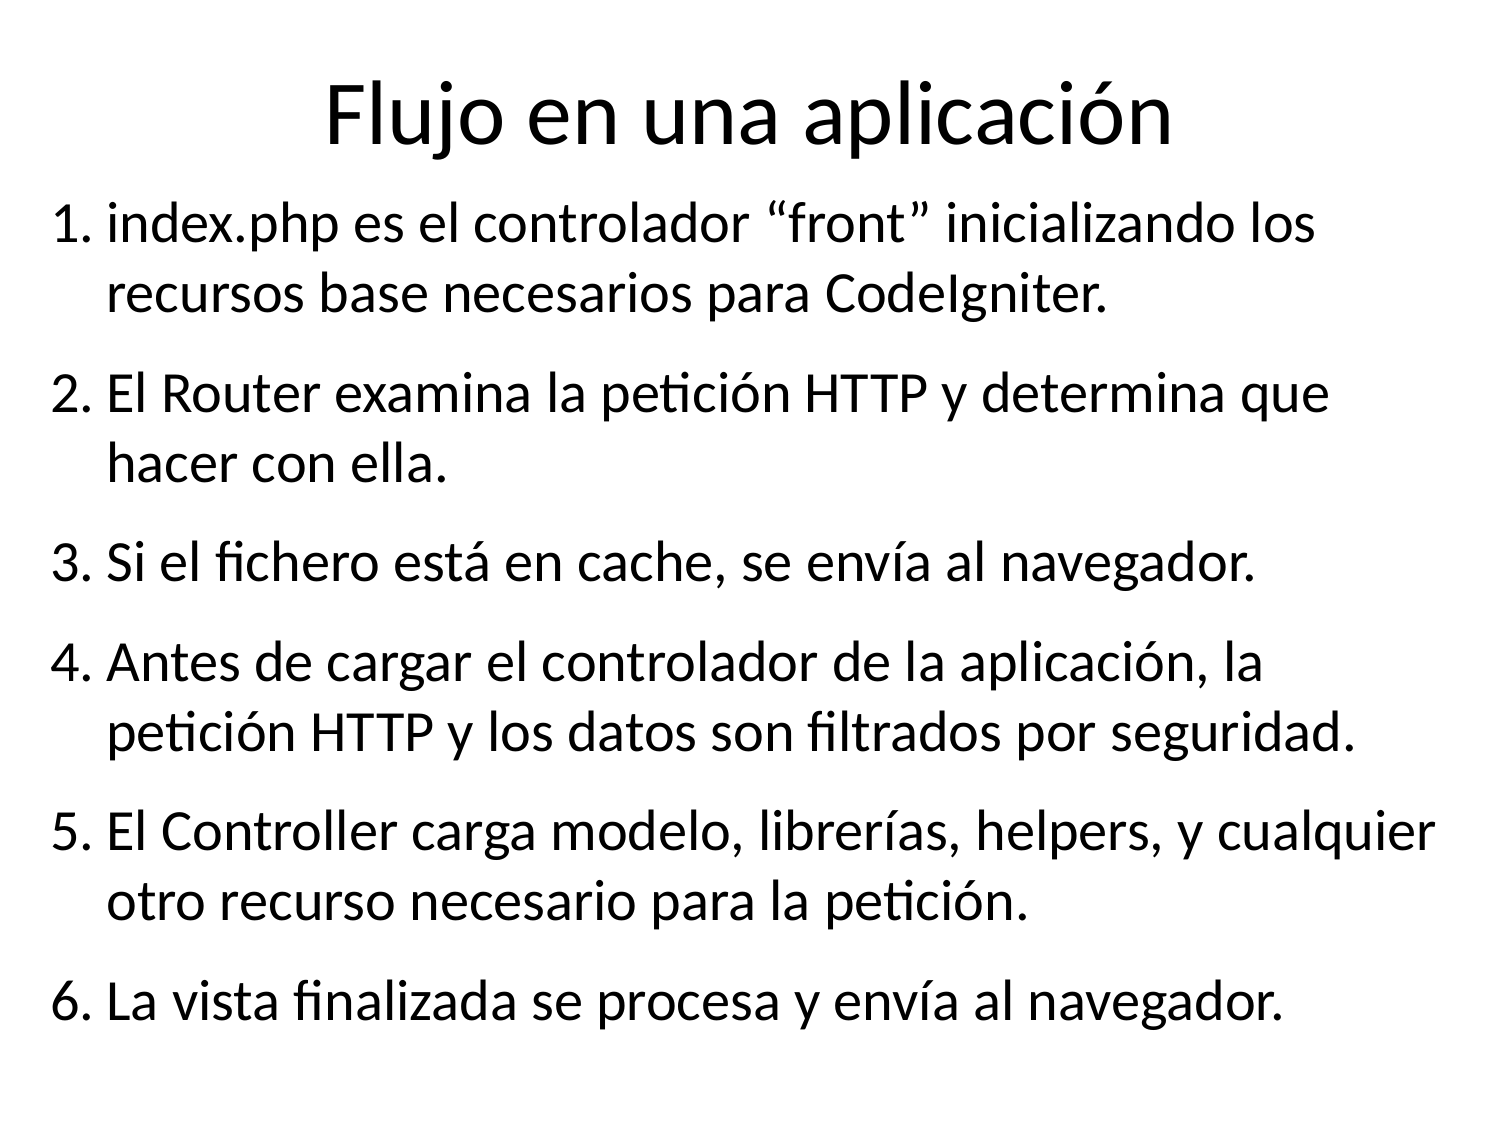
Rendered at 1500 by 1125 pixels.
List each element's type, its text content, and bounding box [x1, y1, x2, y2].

list index.php es el controlador “front” inicializando los recursos base necesarios para CodeIgniter. El Router examina la petición HTTP y determina que hacer con ella. Si el fichero está en cache, se envía al navegador. Antes de cargar el controlador de la aplicación, la petición HTTP y los datos son filtrados por seguridad. El Controller carga modelo, librerías, helpers, y cualquier otro recurso necesario para la petición. La vista finalizada se procesa y envía al navegador. [35, 177, 1477, 1005]
title Flujo en una aplicación [75, 45, 1425, 177]
